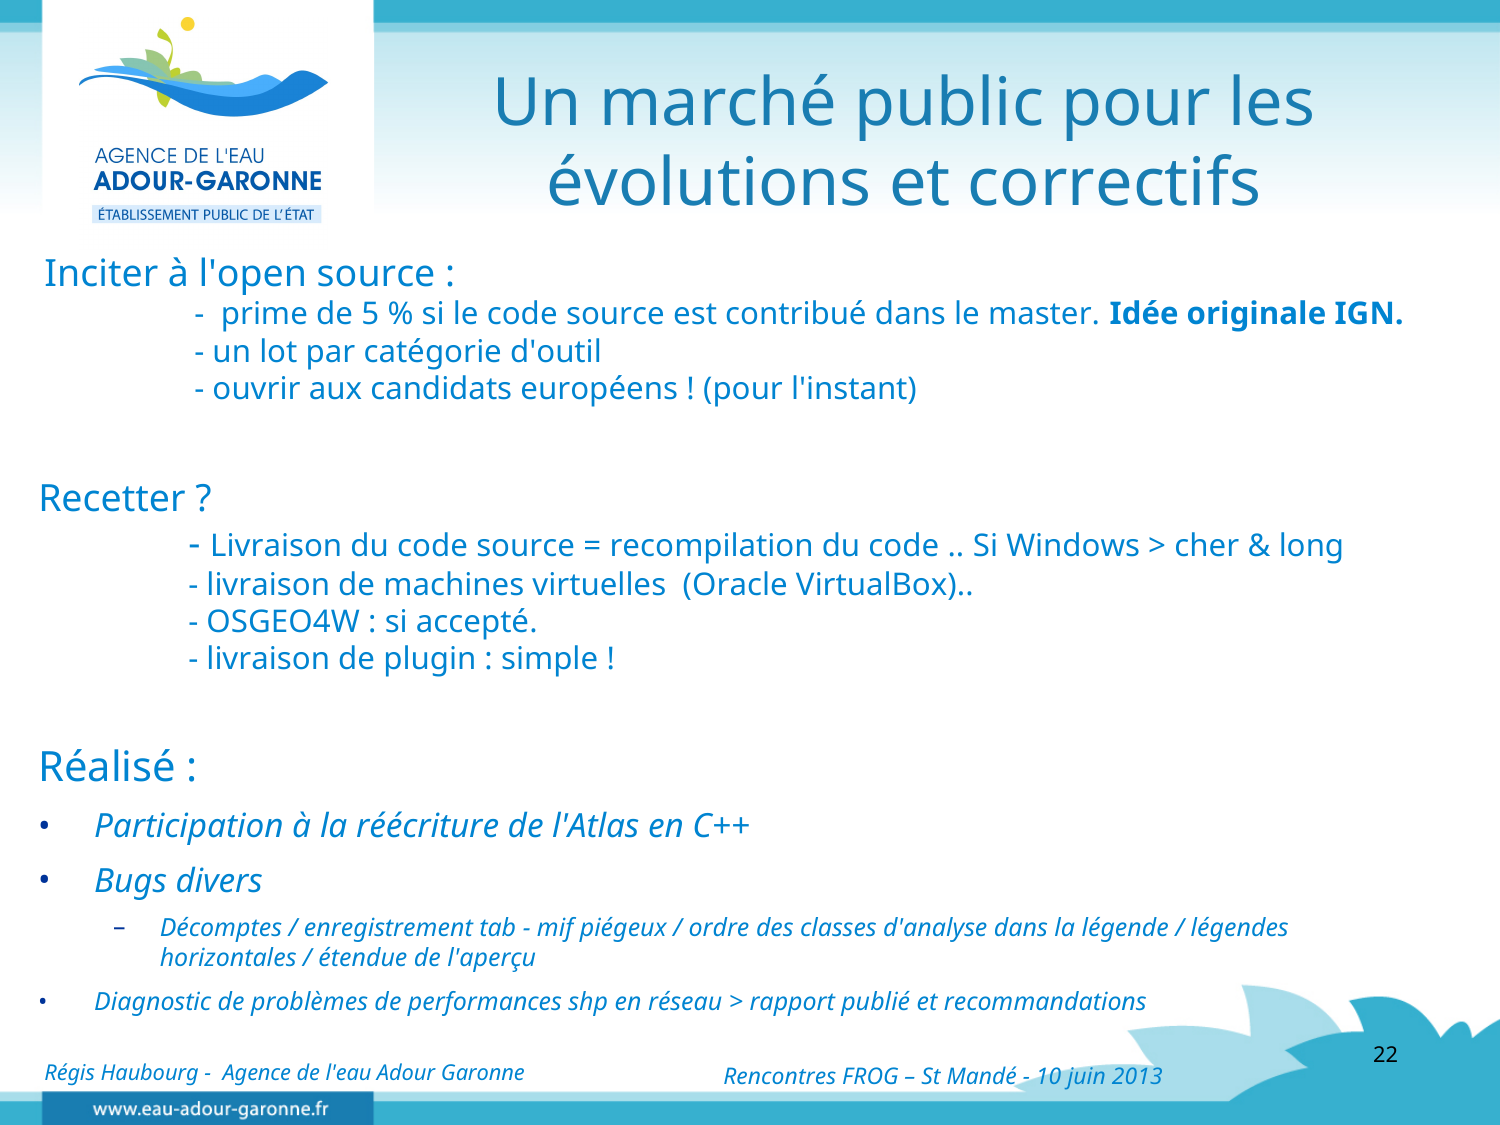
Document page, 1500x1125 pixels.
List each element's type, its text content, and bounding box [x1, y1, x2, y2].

title Un marché public pour les évolutions et correctifs [383, 45, 1426, 233]
text_box Recetter ? - Livraison du code source = recompilation du code .. Si Windows > cher & long - livraison de machines virtuelles (Oracle VirtualBox).. - OSGEO4W : si accepté. - livraison de plugin : simple ! [23, 466, 1495, 684]
picture [0, 0, 1500, 1125]
text_box Inciter à l'open source : - prime de 5 % si le code source est contribué dans le master. Idée originale IGN. - un lot par catégorie d'outil - ouvrir aux candidats européens ! (pour l'instant) [29, 241, 1447, 466]
list Réalisé : Participation à la réécriture de l'Atlas en C++ Bugs divers Décomptes / enregistrement tab - mif piégeux / ordre des classes d'analyse dans la légende / légendes horizontales / étendue de l'aperçu Diagnostic de problèmes de performances shp en réseau > rapport publié et recommandations [23, 732, 1441, 1031]
